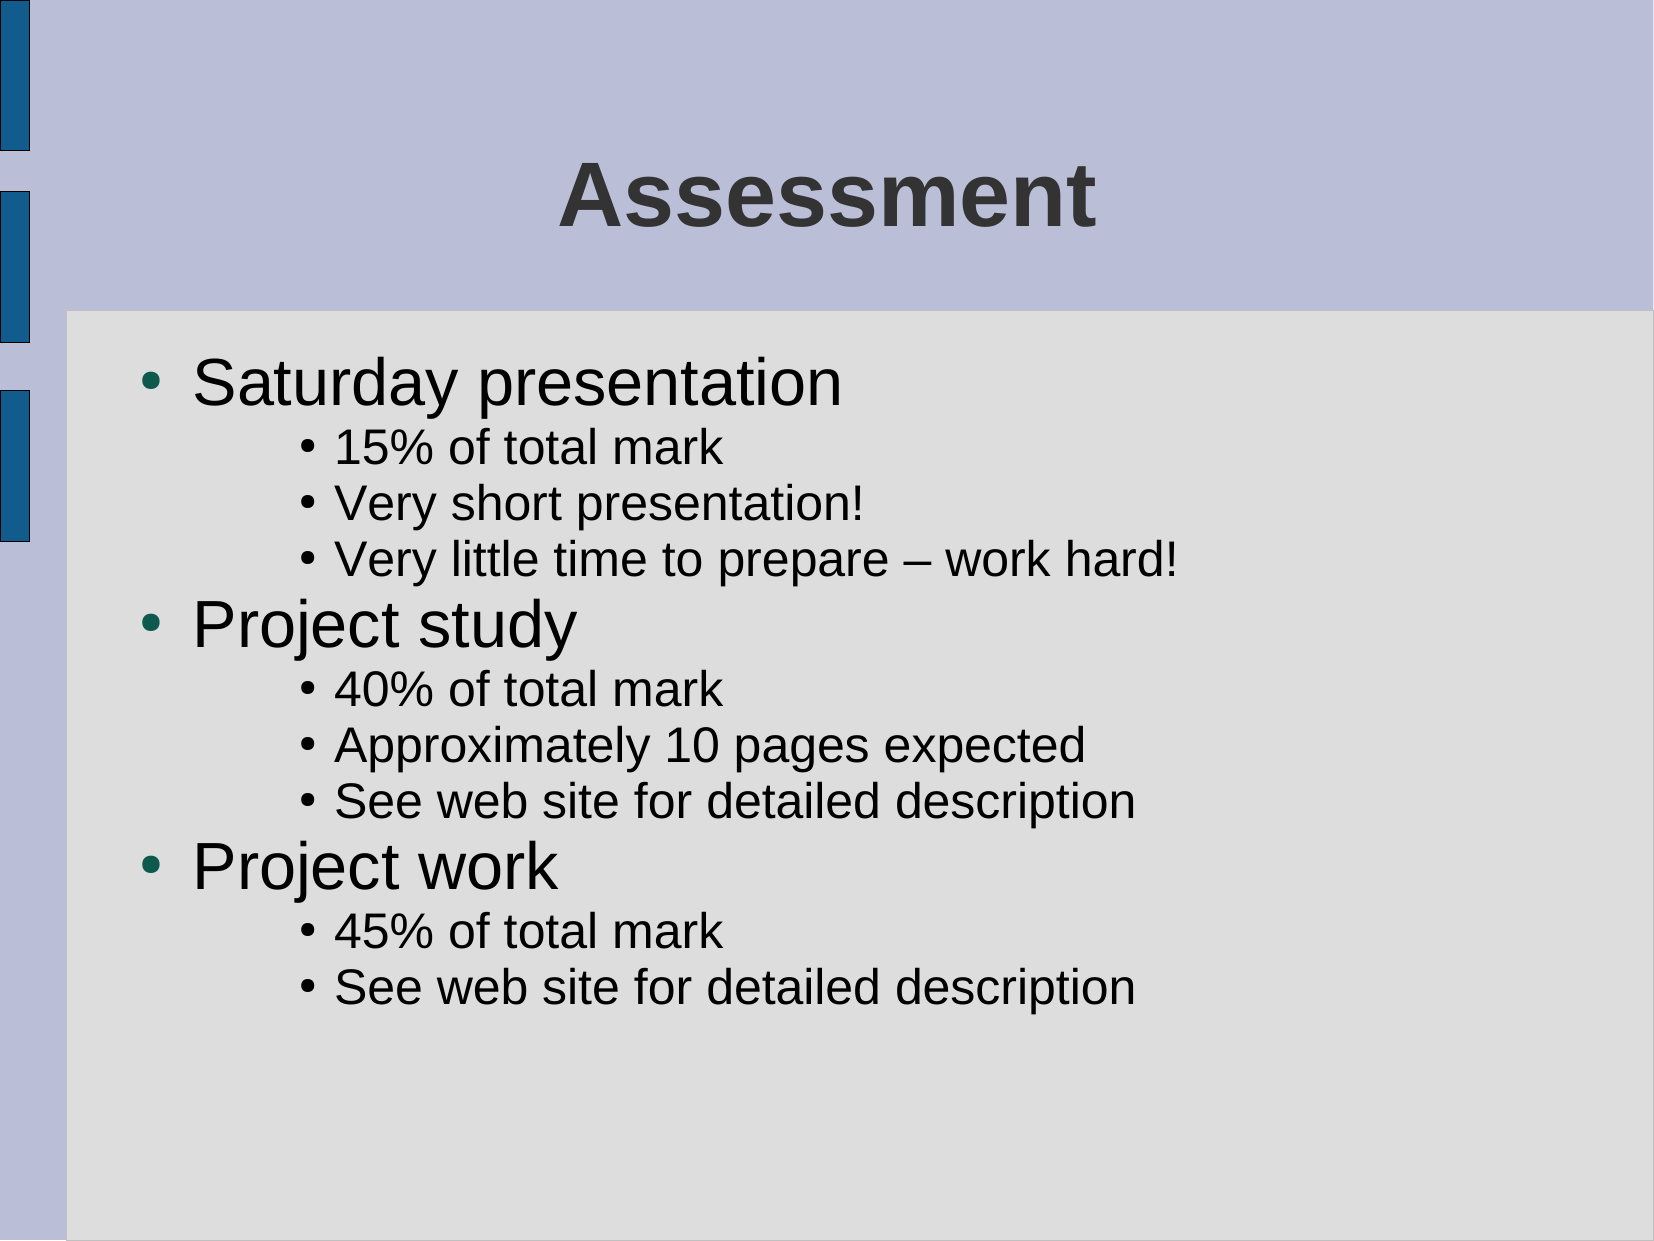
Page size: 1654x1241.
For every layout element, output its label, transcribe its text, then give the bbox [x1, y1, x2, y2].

list Saturday presentation 15% of total mark Very short presentation! Very little time to prepare – work hard! Project study 40% of total mark Approximately 10 pages expected See web site for detailed description Project work 45% of total mark See web site for detailed description [121, 344, 1534, 1112]
title Assessment [121, 98, 1534, 291]
